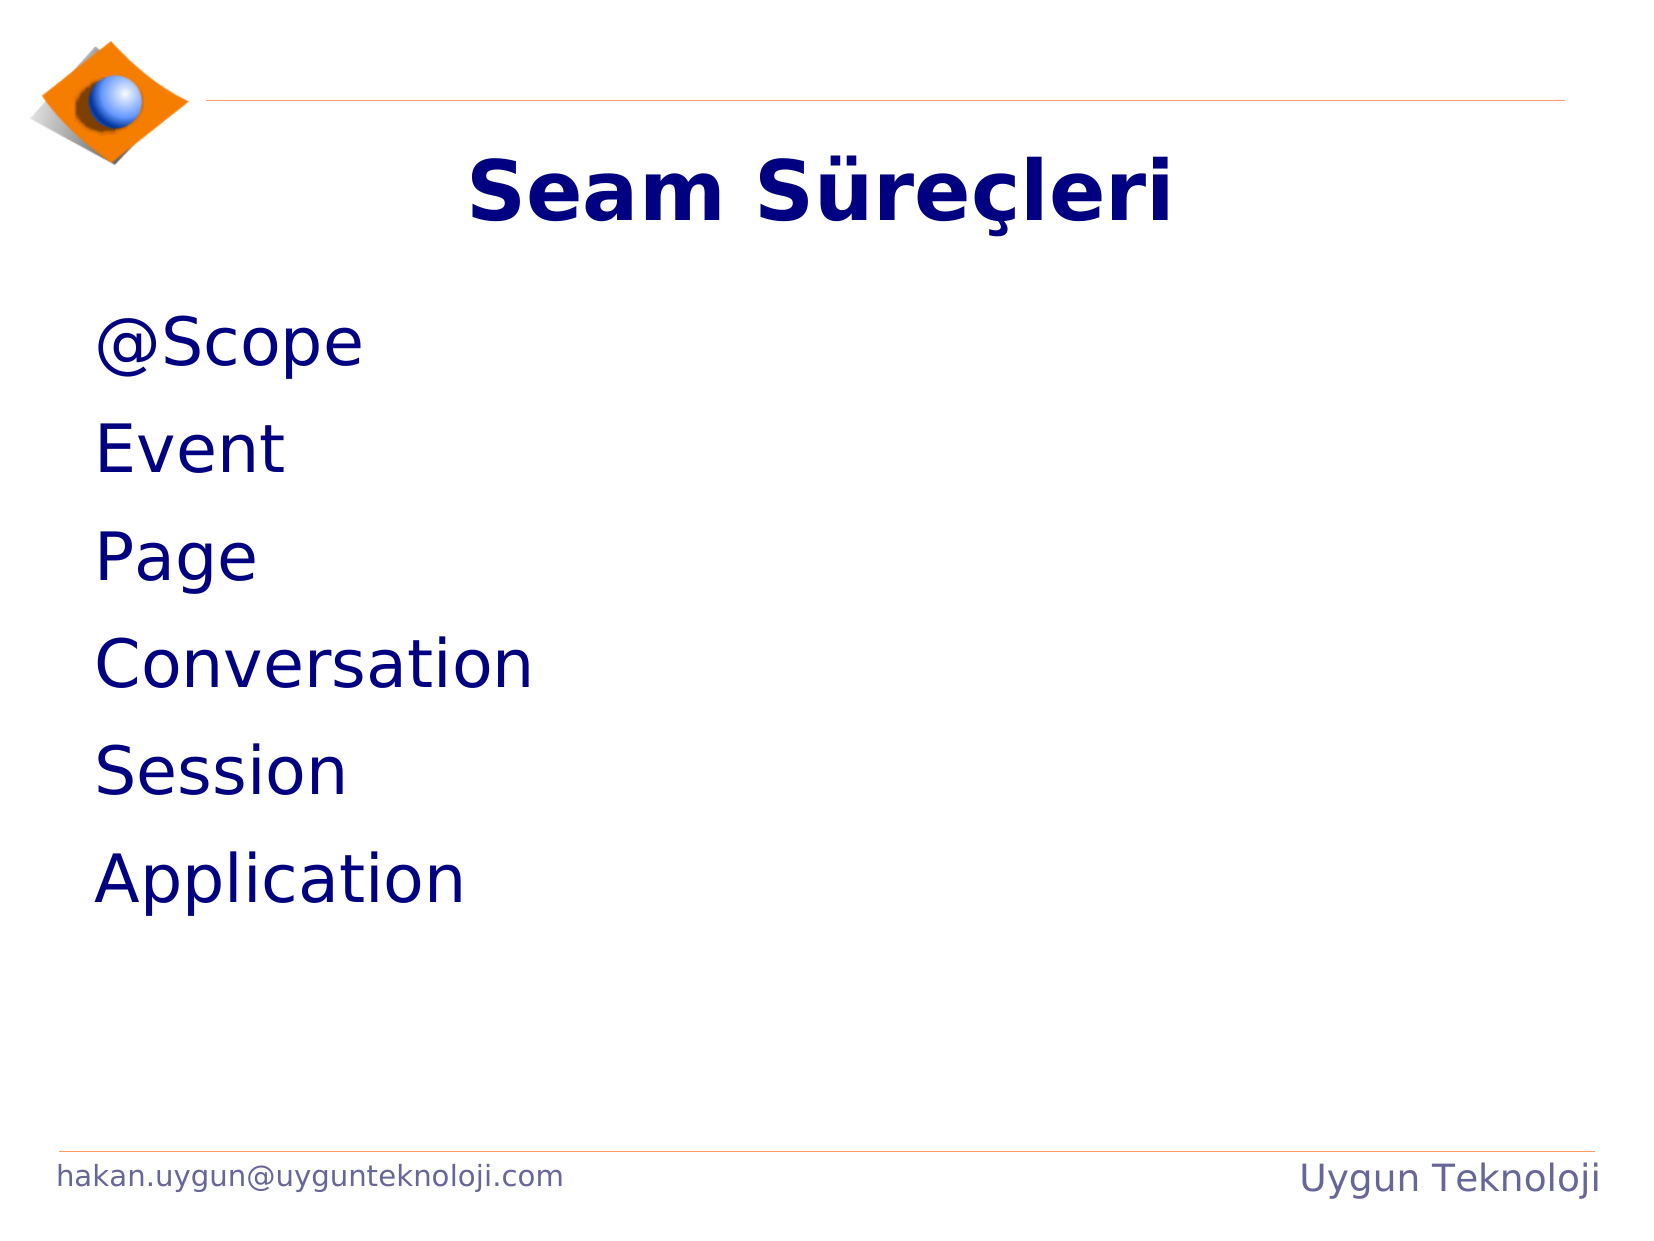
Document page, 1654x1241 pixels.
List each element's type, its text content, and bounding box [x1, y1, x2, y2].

title Seam Süreçleri [76, 95, 1565, 288]
picture [29, 29, 191, 178]
list @Scope Event Page Conversation Session Application [76, 303, 1565, 1108]
